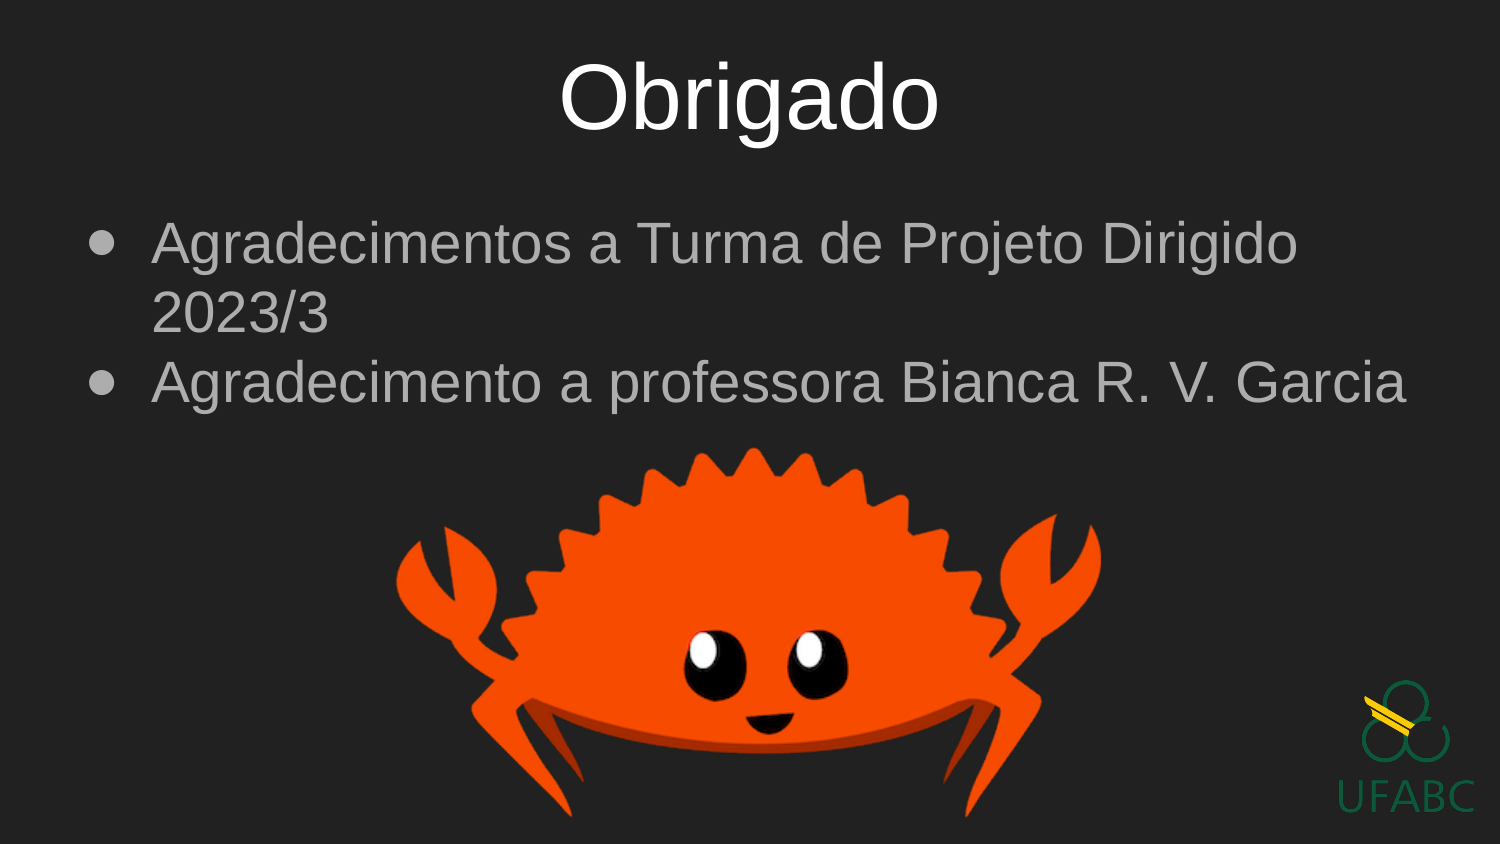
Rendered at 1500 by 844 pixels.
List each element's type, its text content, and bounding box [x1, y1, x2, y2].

picture [1335, 680, 1475, 823]
subtitle Agradecimentos a Turma de Projeto Dirigido 2023/3 Agradecimento a professora Bianca R. V. Garcia [60, 189, 1439, 458]
title Obrigado [51, 20, 1449, 163]
picture [389, 394, 1111, 844]
